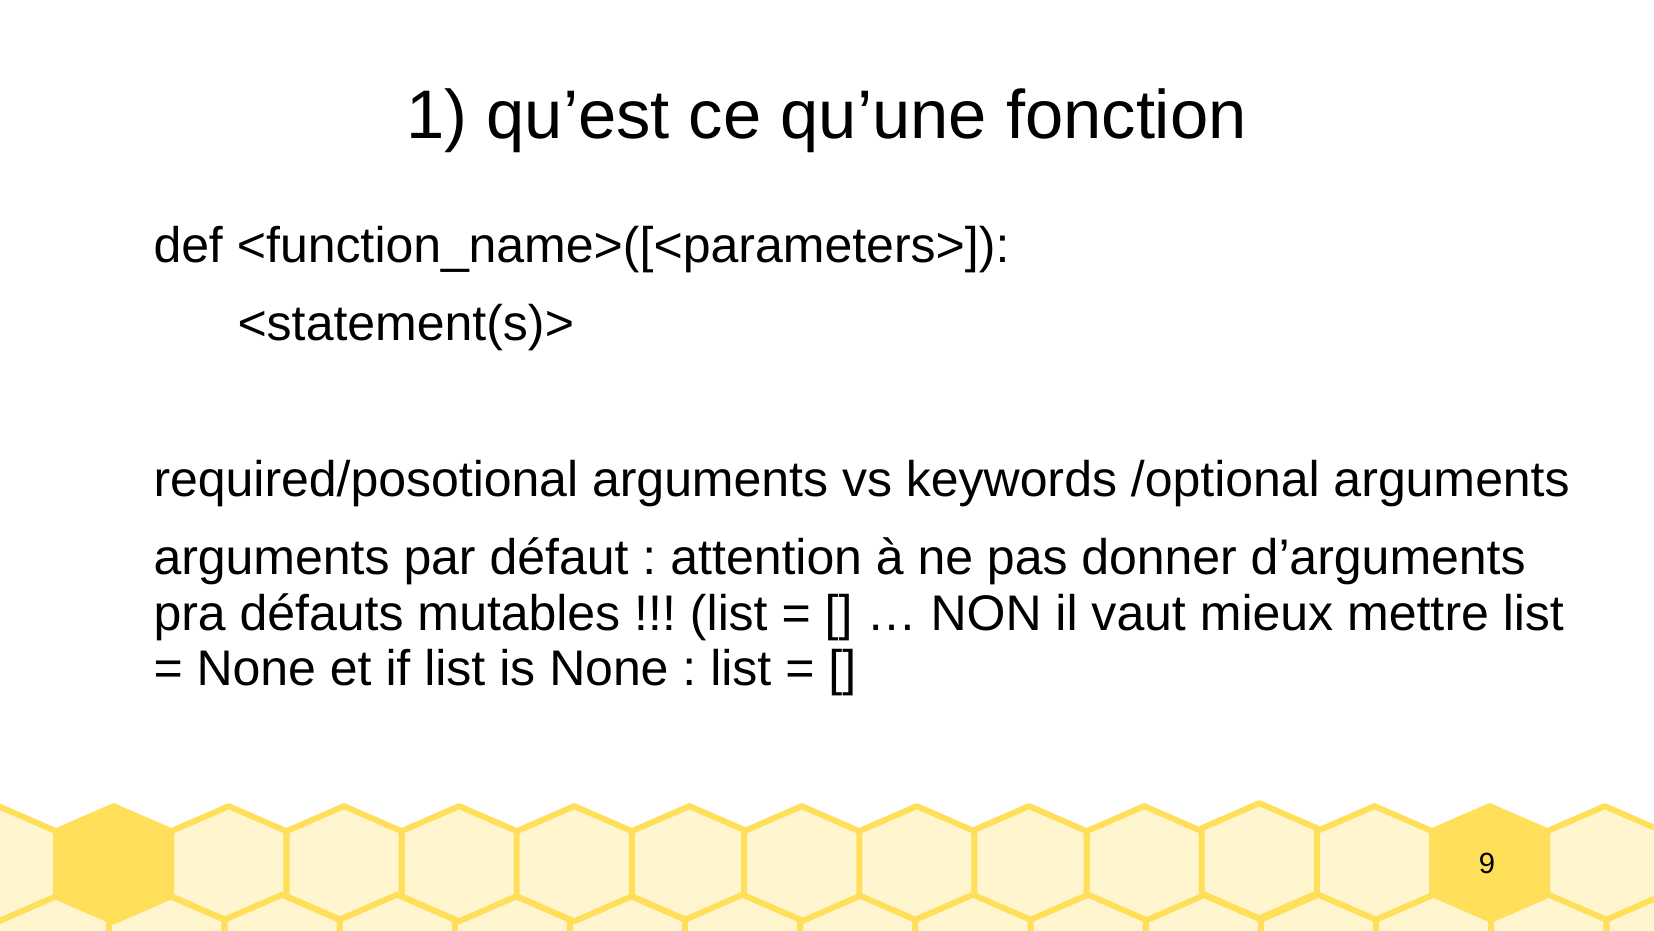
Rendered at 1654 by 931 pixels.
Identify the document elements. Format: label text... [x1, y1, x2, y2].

list def <function_name>([<parameters>]): <statement(s)> required/posotional arguments vs keywords /optional arguments arguments par défaut : attention à ne pas donner d’arguments pra défauts mutables !!! (list = [] … NON il vaut mieux mettre list = None et if list is None : list = [] [82, 217, 1571, 758]
title 1) qu’est ce qu’une fonction [82, 37, 1571, 193]
